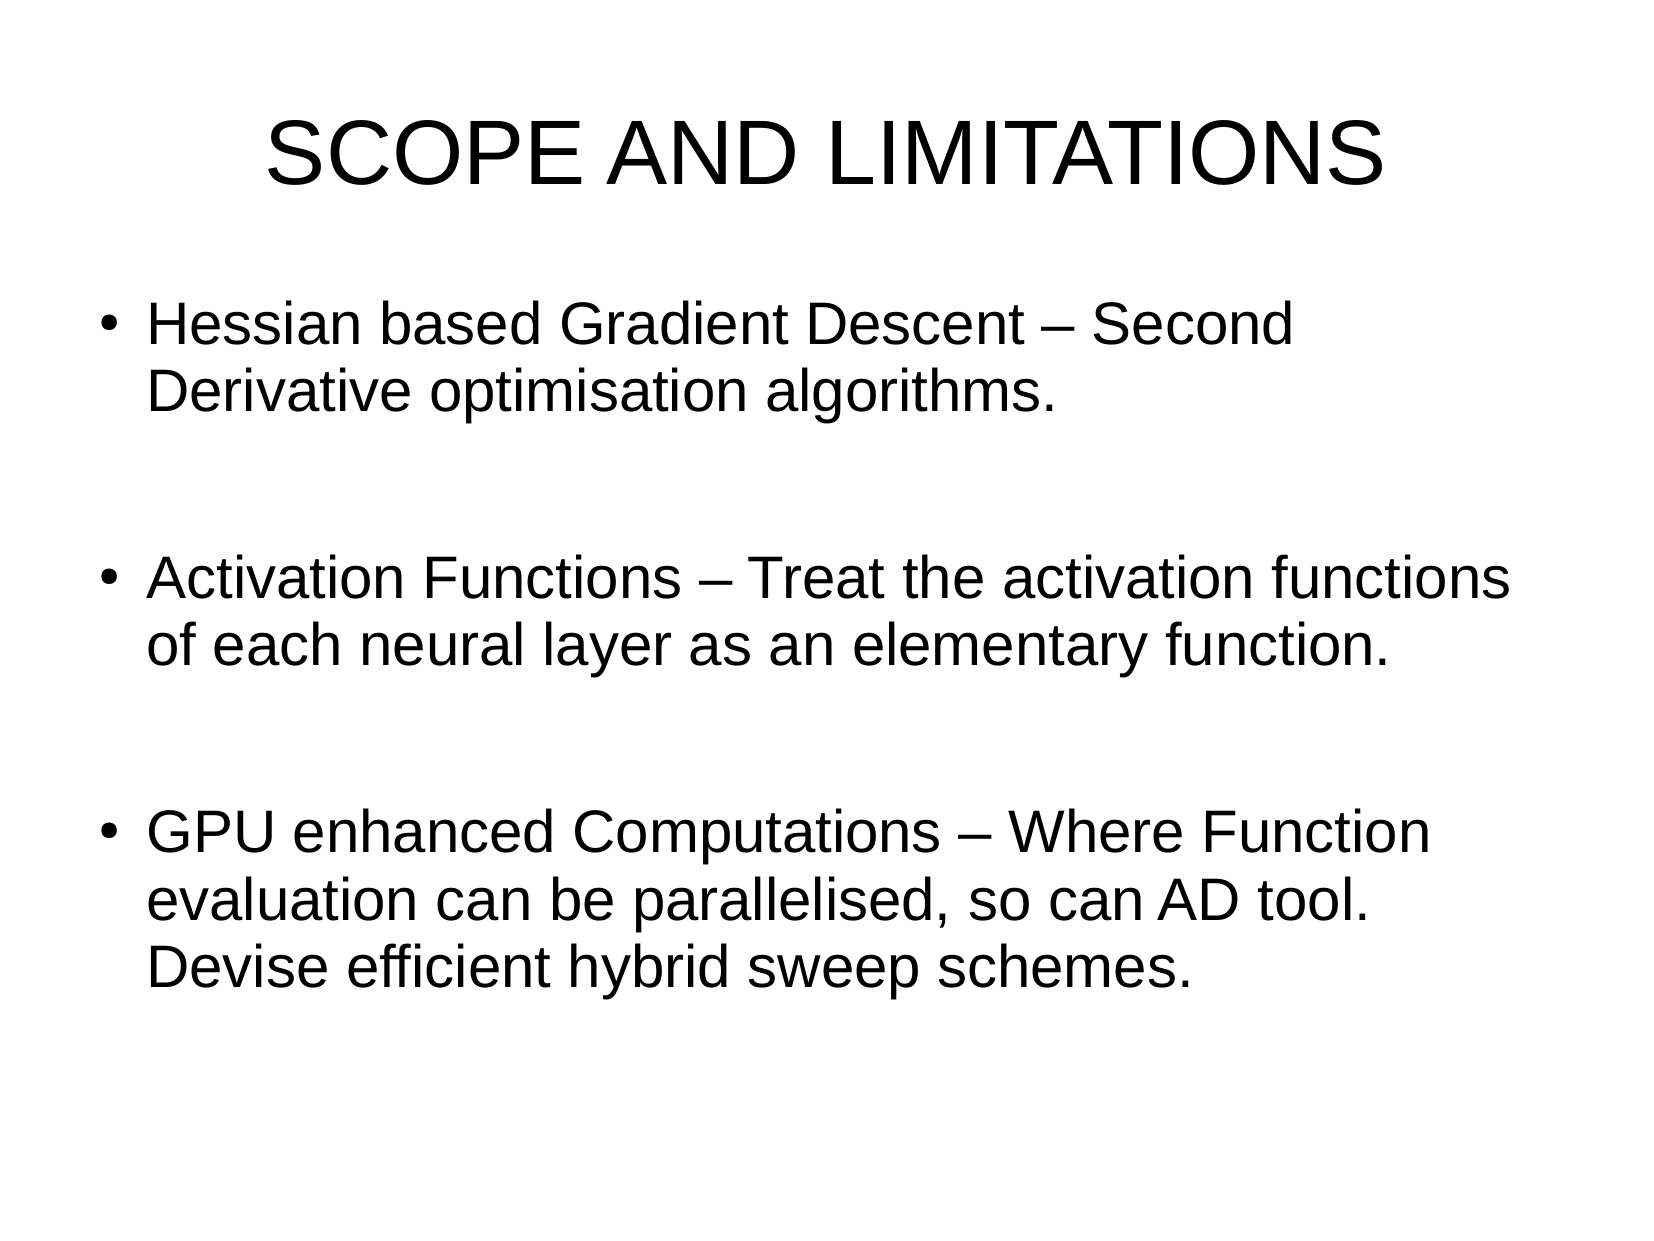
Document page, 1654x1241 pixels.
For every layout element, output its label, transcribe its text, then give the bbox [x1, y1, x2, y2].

list Hessian based Gradient Descent – Second Derivative optimisation algorithms. Activation Functions – Treat the activation functions of each neural layer as an elementary function. GPU enhanced Computations – Where Function evaluation can be parallelised, so can AD tool. Devise efficient hybrid sweep schemes. [82, 290, 1571, 1010]
title SCOPE AND LIMITATIONS [82, 49, 1571, 257]
